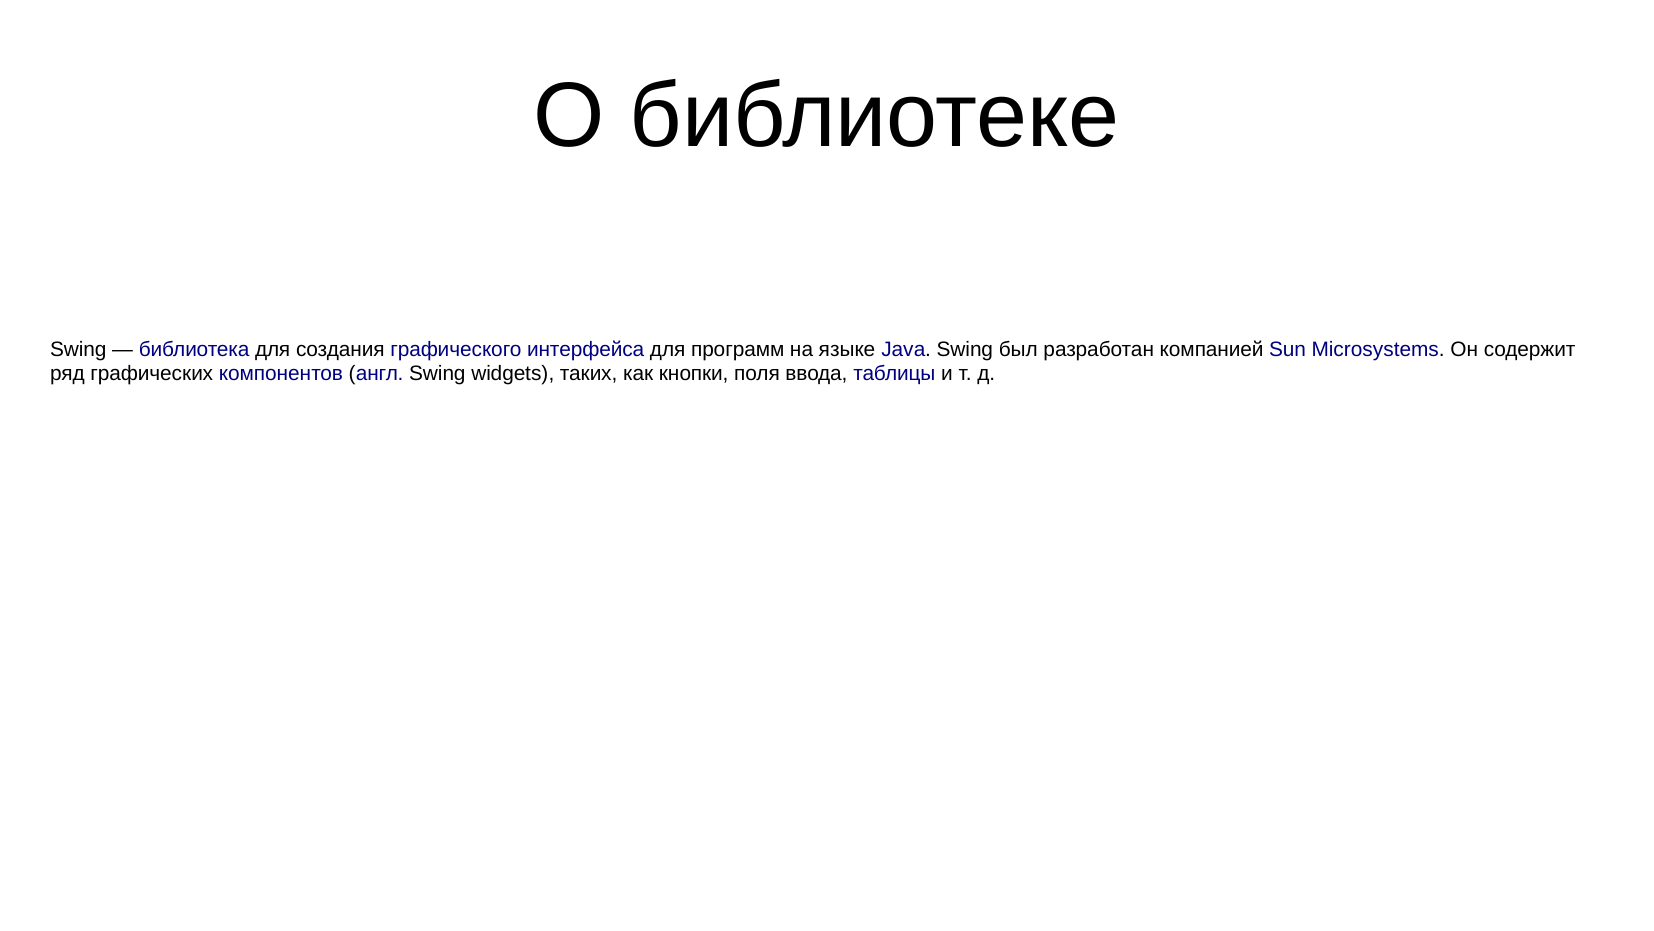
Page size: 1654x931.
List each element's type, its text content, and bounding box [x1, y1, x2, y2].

text_box Swing — библиотека для создания графического интерфейса для программ на языке Java. Swing был разработан компанией Sun Microsystems. Он содержит ряд графических компонентов (англ. Swing widgets), таких, как кнопки, поля ввода, таблицы и т. д. [35, 330, 1607, 662]
title О библиотеке [82, 37, 1571, 193]
